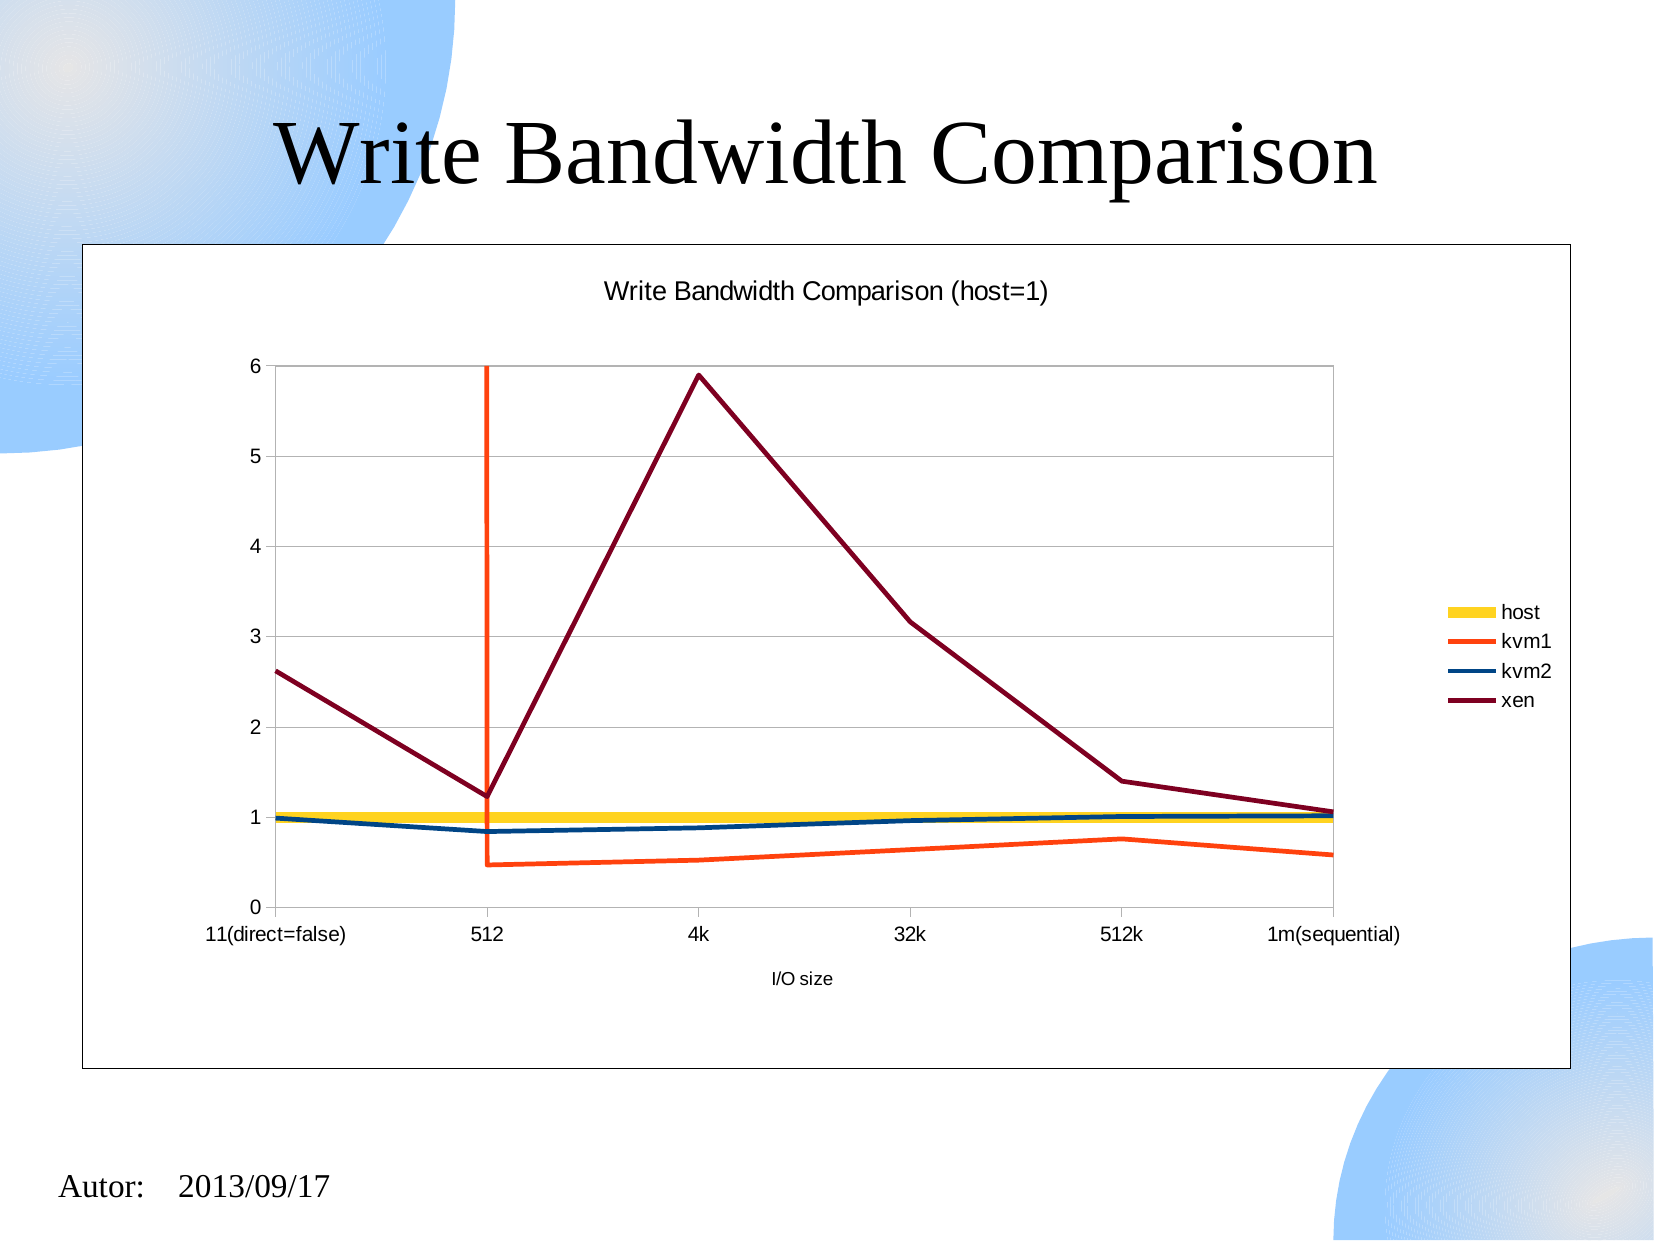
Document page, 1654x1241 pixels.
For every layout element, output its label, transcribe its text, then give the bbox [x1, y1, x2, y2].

chart [82, 244, 1571, 1069]
title Write Bandwidth Comparison [82, 49, 1571, 244]
